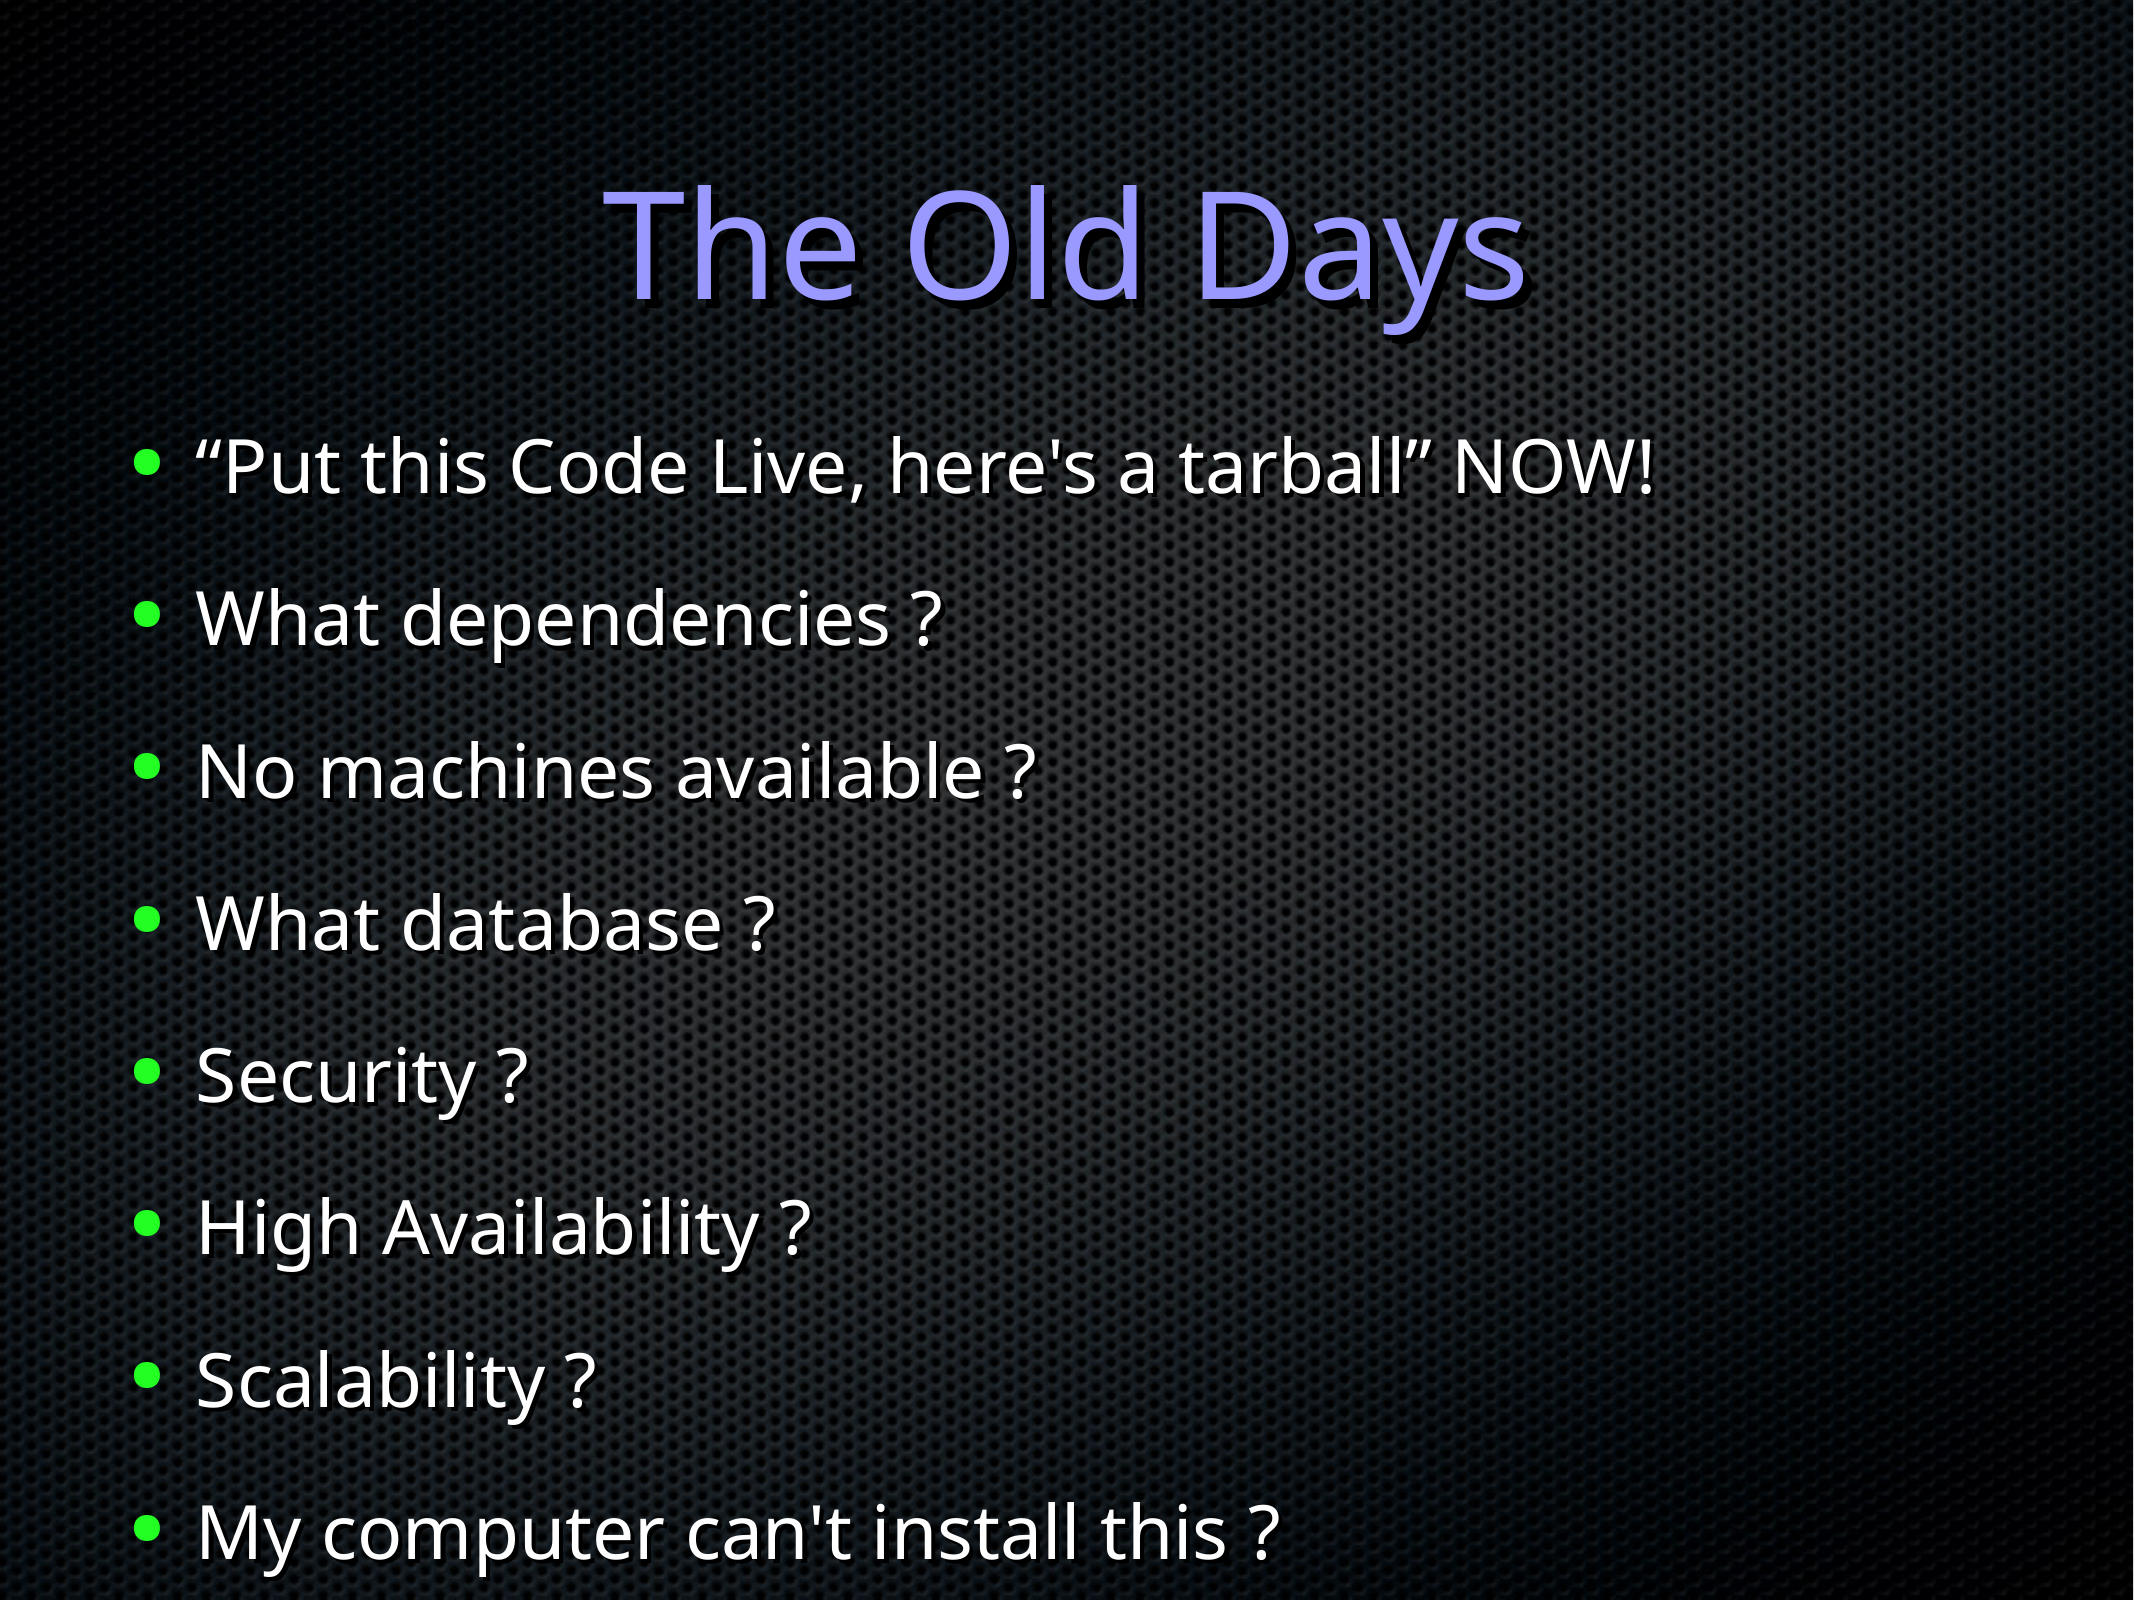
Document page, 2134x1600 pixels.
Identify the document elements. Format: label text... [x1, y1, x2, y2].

picture [0, 0, 2134, 1600]
list “Put this Code Live, here's a tarball” NOW! What dependencies ? No machines available ? What database ? Security ? High Availability ? Scalability ? My computer can't install this ? [129, 413, 2005, 1522]
title The Old Days [129, 49, 2005, 413]
